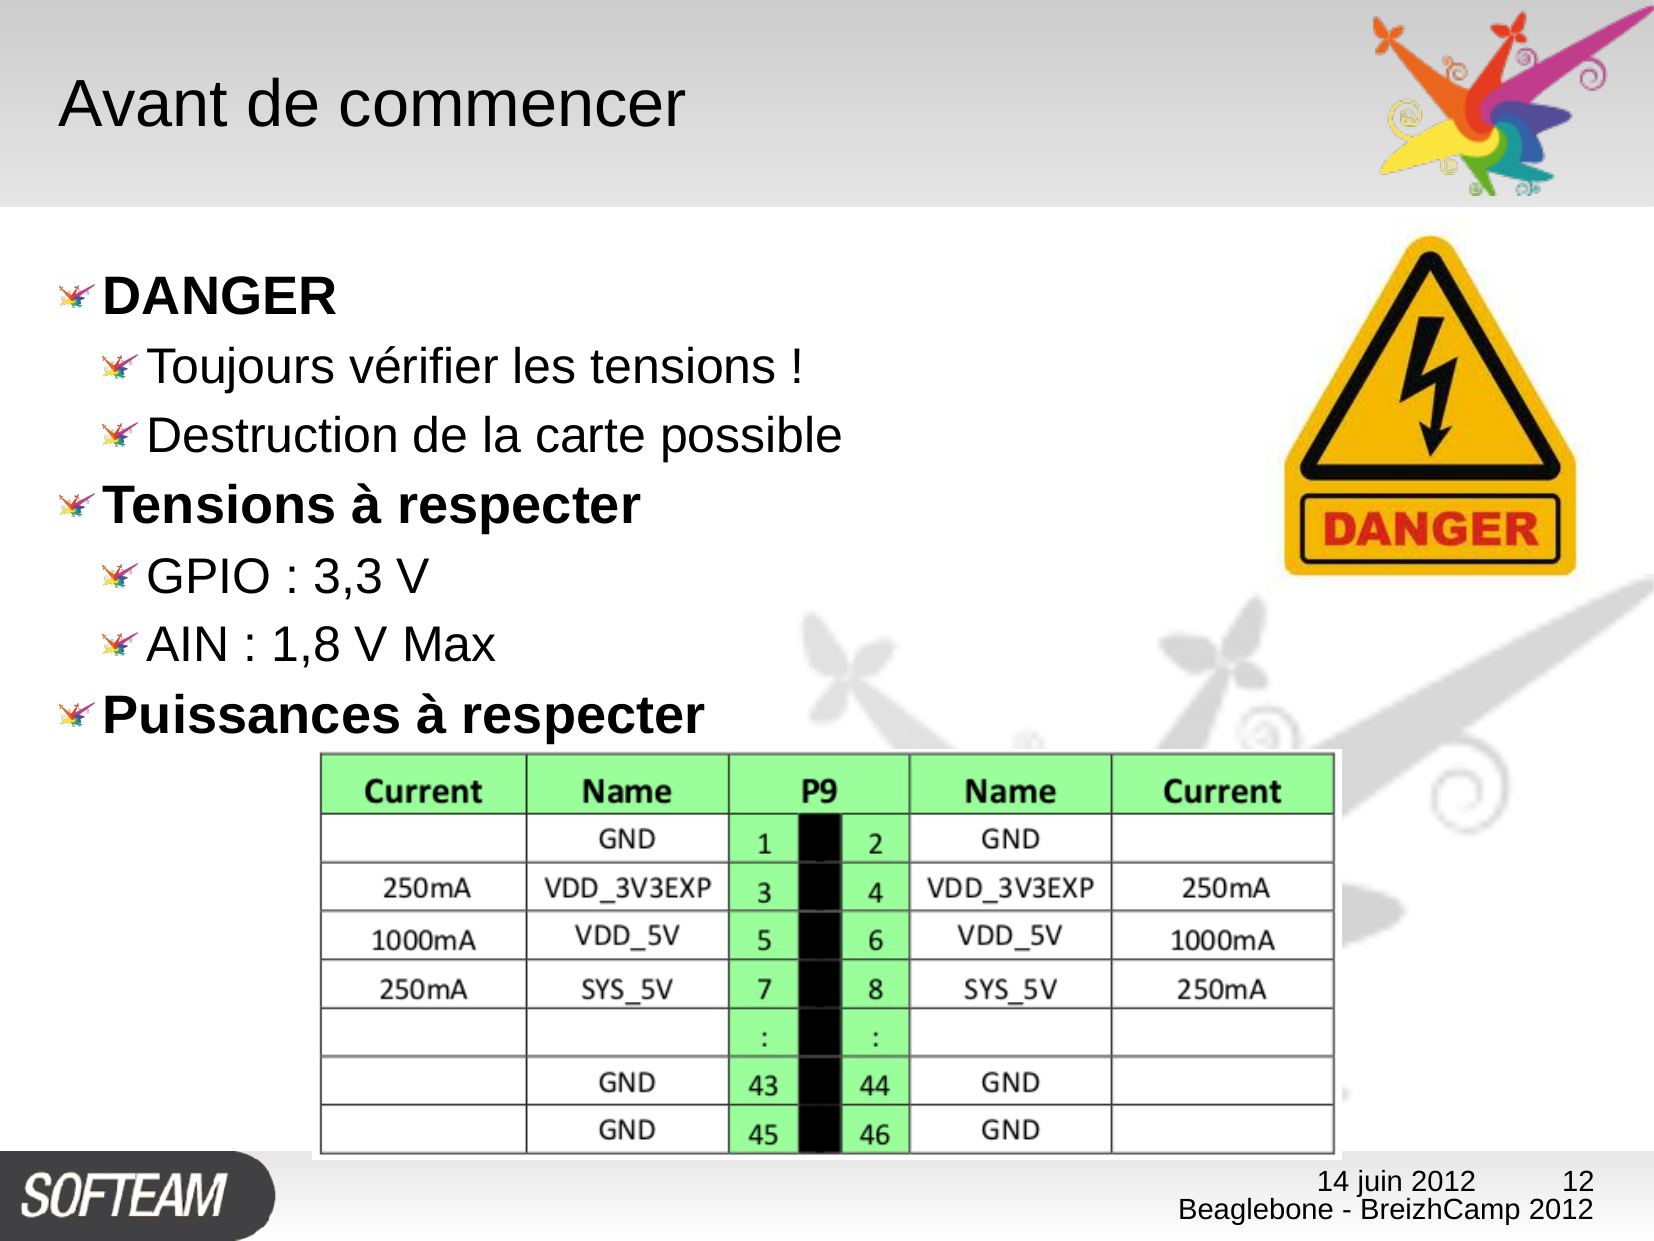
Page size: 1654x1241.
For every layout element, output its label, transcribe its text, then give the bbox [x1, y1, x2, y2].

list DANGER Toujours vérifier les tensions ! Destruction de la carte possible Tensions à respecter GPIO : 3,3 V AIN : 1,8 V Max Puissances à respecter [59, 265, 1595, 1123]
picture [1372, 5, 1654, 196]
picture [312, 218, 1654, 1160]
title Avant de commencer [59, 29, 1359, 178]
picture [0, 1151, 277, 1241]
